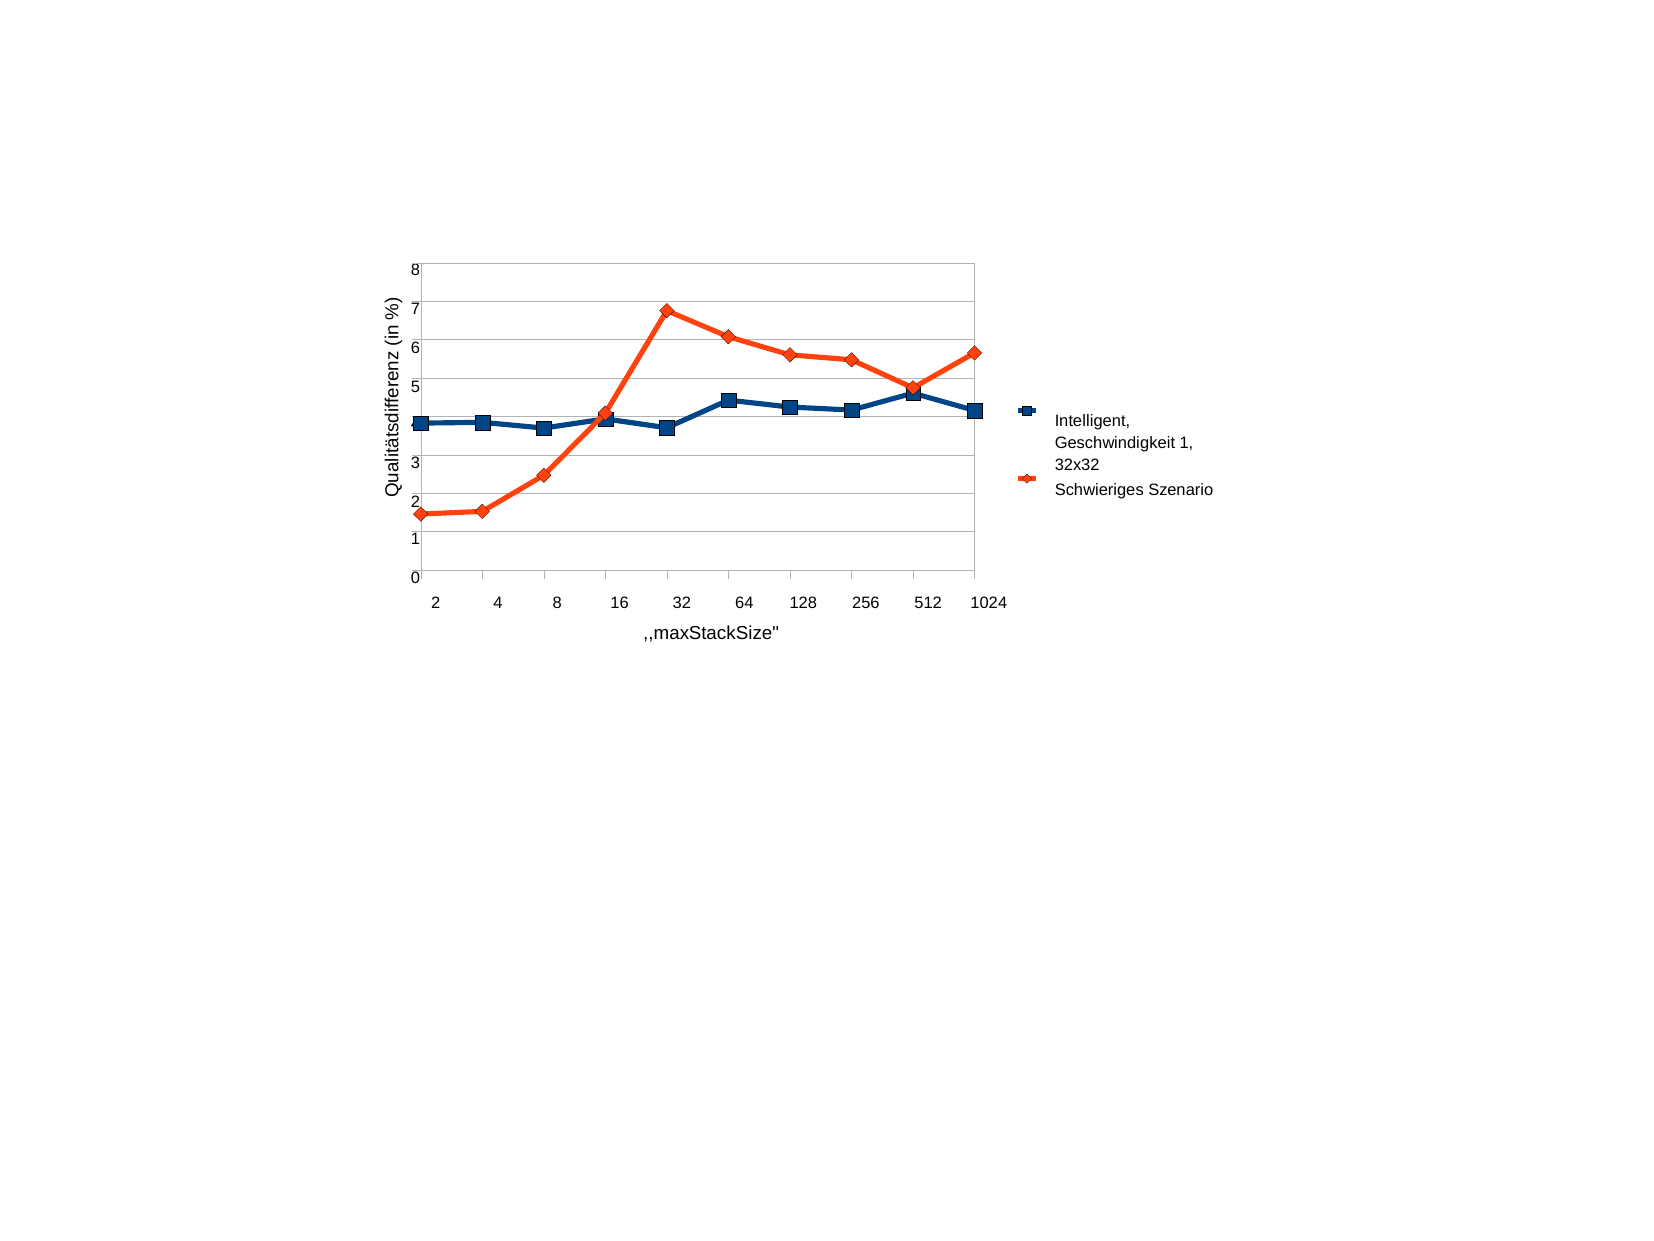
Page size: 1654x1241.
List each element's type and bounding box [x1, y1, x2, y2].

picture [337, 243, 1236, 656]
